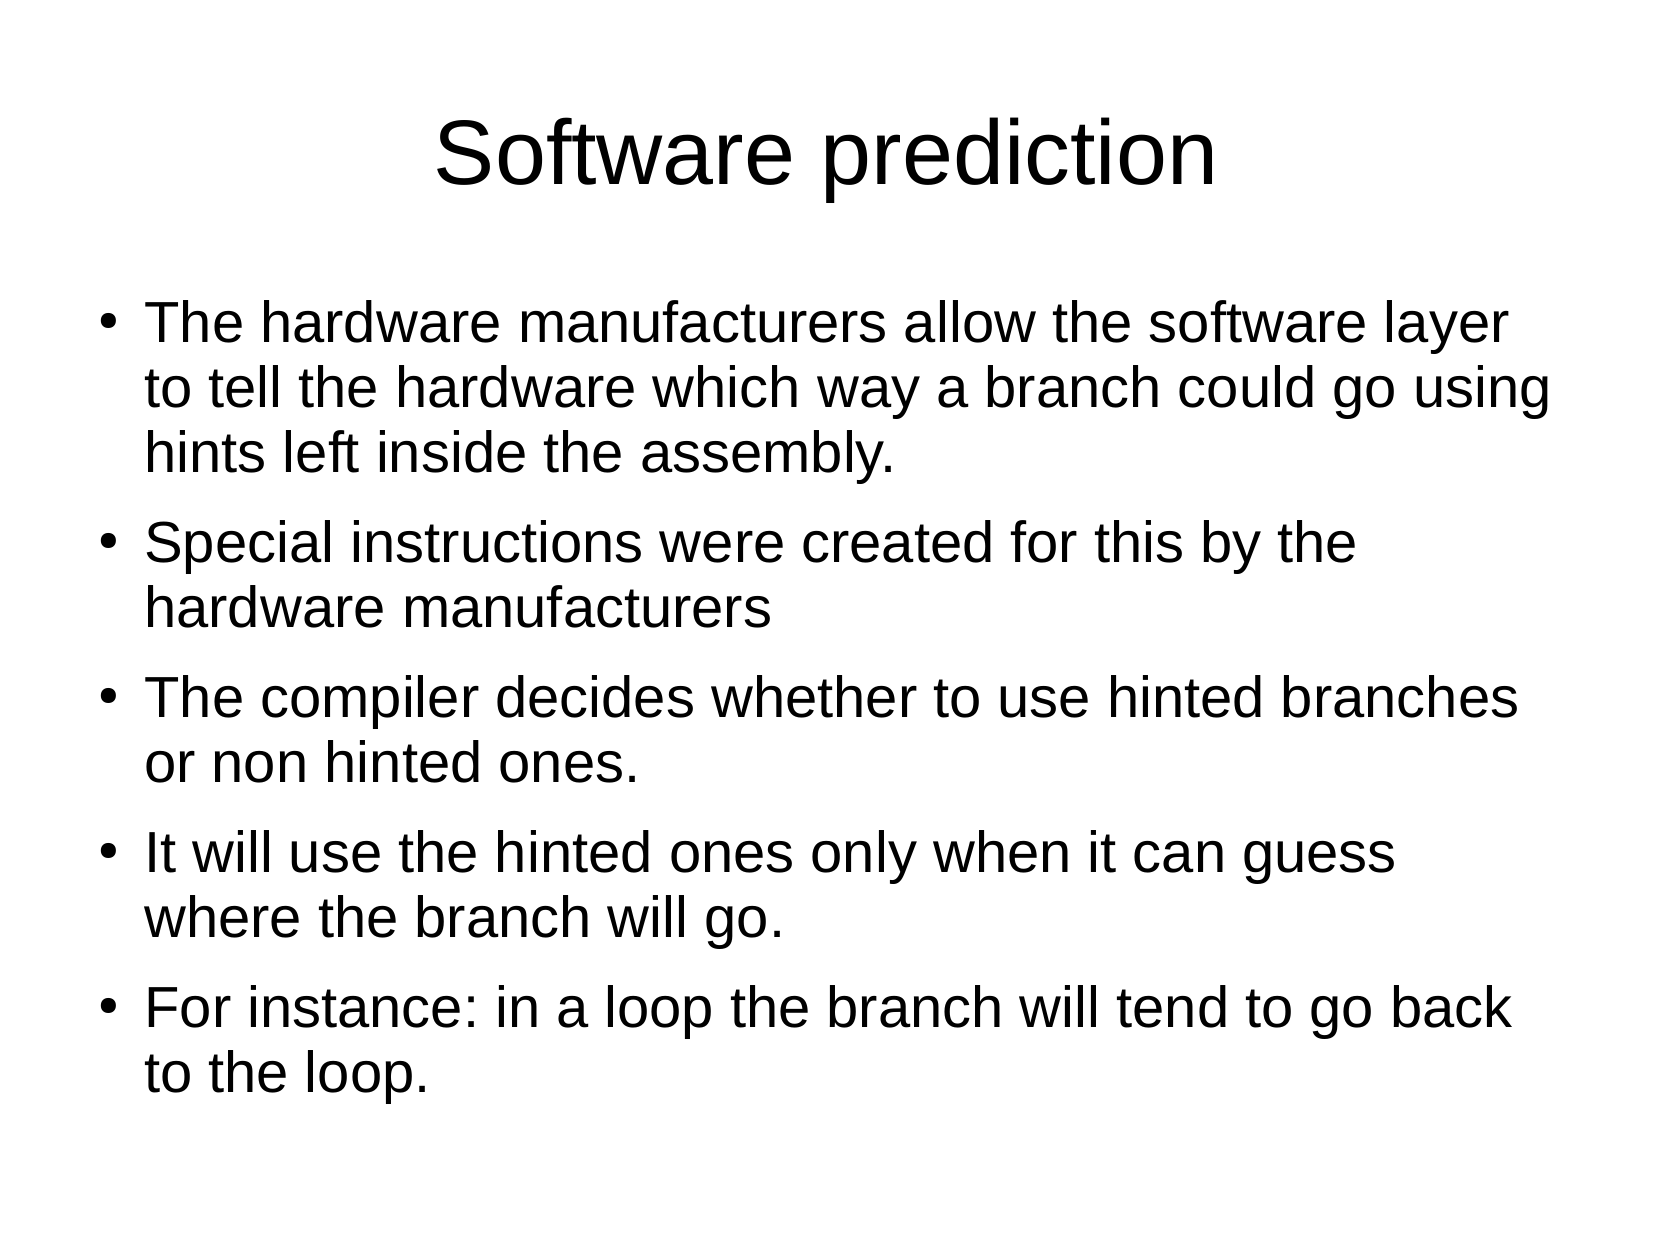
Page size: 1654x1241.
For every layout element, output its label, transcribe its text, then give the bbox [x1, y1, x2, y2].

title Software prediction [82, 49, 1571, 257]
list The hardware manufacturers allow the software layer to tell the hardware which way a branch could go using hints left inside the assembly. Special instructions were created for this by the hardware manufacturers The compiler decides whether to use hinted branches or non hinted ones. It will use the hinted ones only when it can guess where the branch will go. For instance: in a loop the branch will tend to go back to the loop. [82, 290, 1571, 1109]
